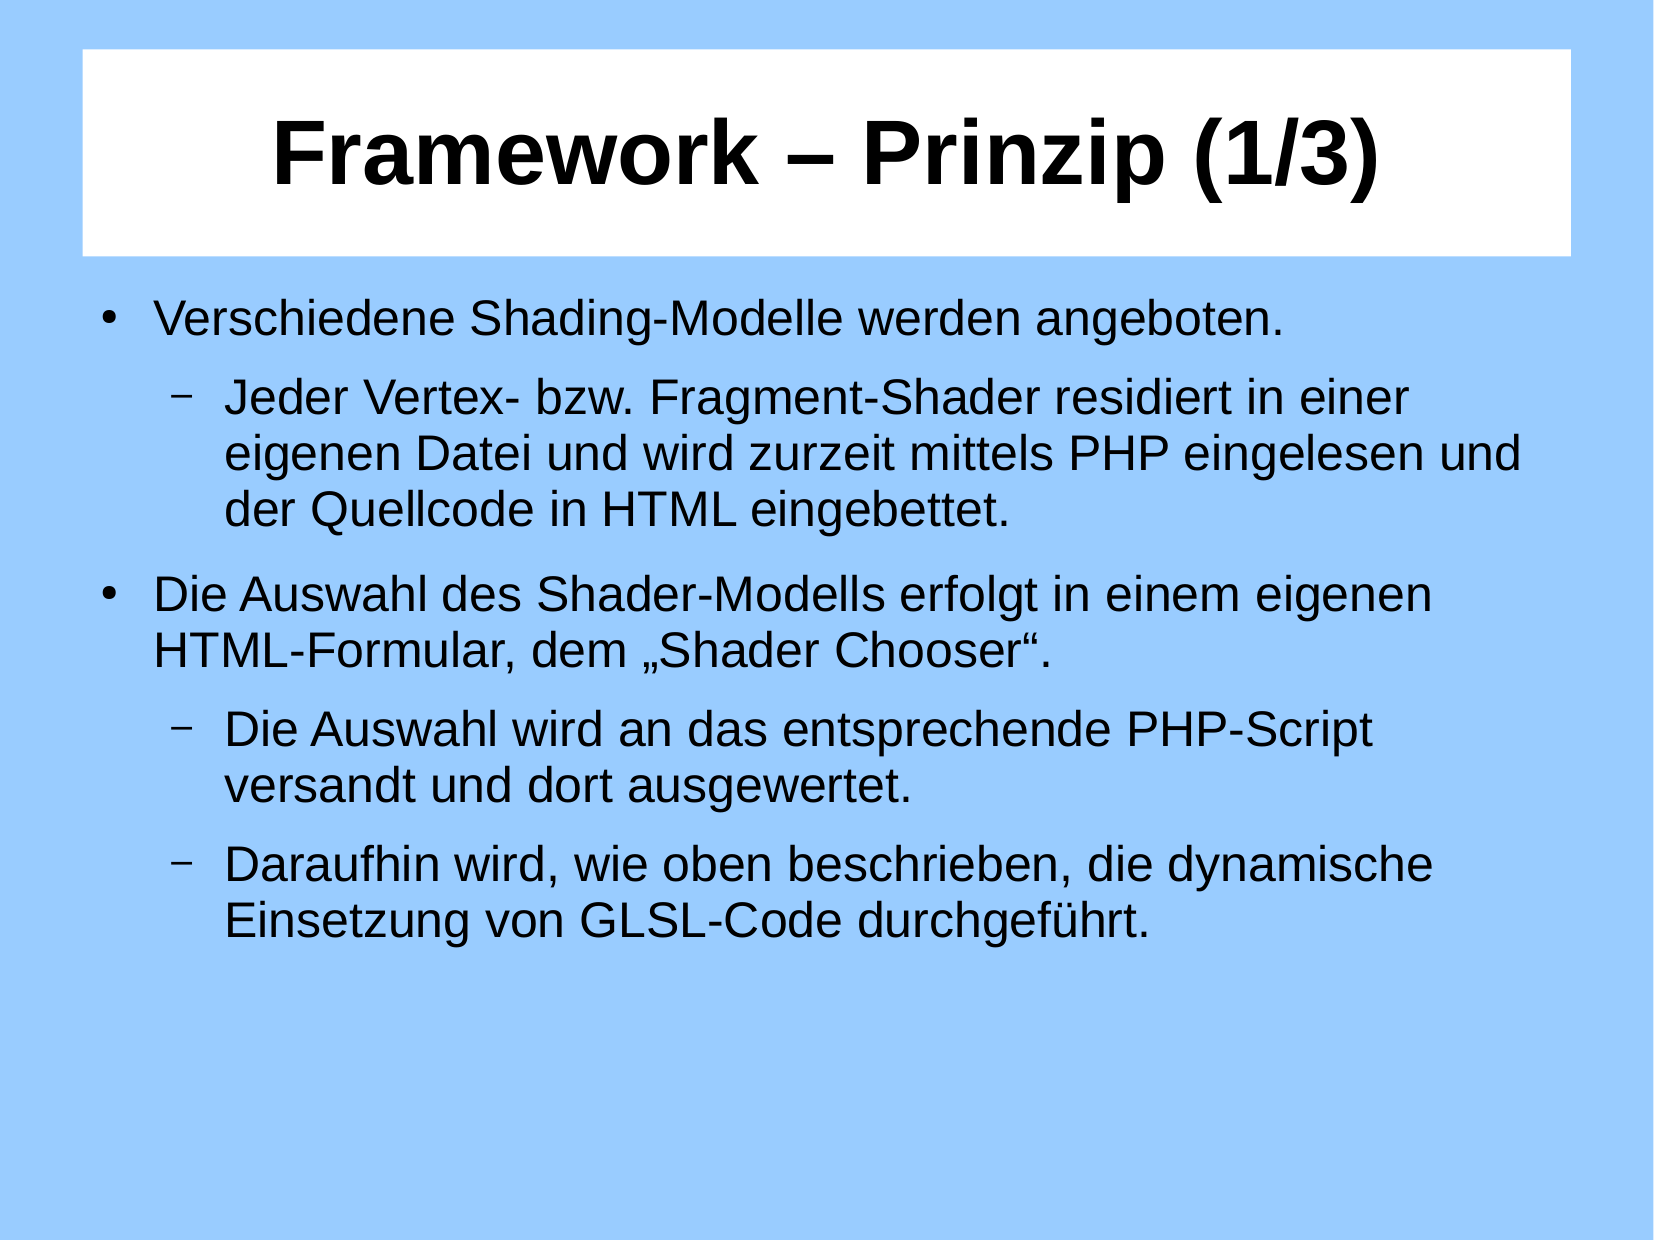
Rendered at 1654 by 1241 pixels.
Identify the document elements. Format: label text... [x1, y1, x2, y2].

list Verschiedene Shading-Modelle werden angeboten. Jeder Vertex- bzw. Fragment-Shader residiert in einer eigenen Datei und wird zurzeit mittels PHP eingelesen und der Quellcode in HTML eingebettet. Die Auswahl des Shader-Modells erfolgt in einem eigenen HTML-Formular, dem „Shader Chooser“. Die Auswahl wird an das entsprechende PHP-Script versandt und dort ausgewertet. Daraufhin wird, wie oben beschrieben, die dynamische Einsetzung von GLSL-Code durchgeführt. [82, 290, 1571, 1170]
title Framework – Prinzip (1/3) [82, 49, 1571, 257]
